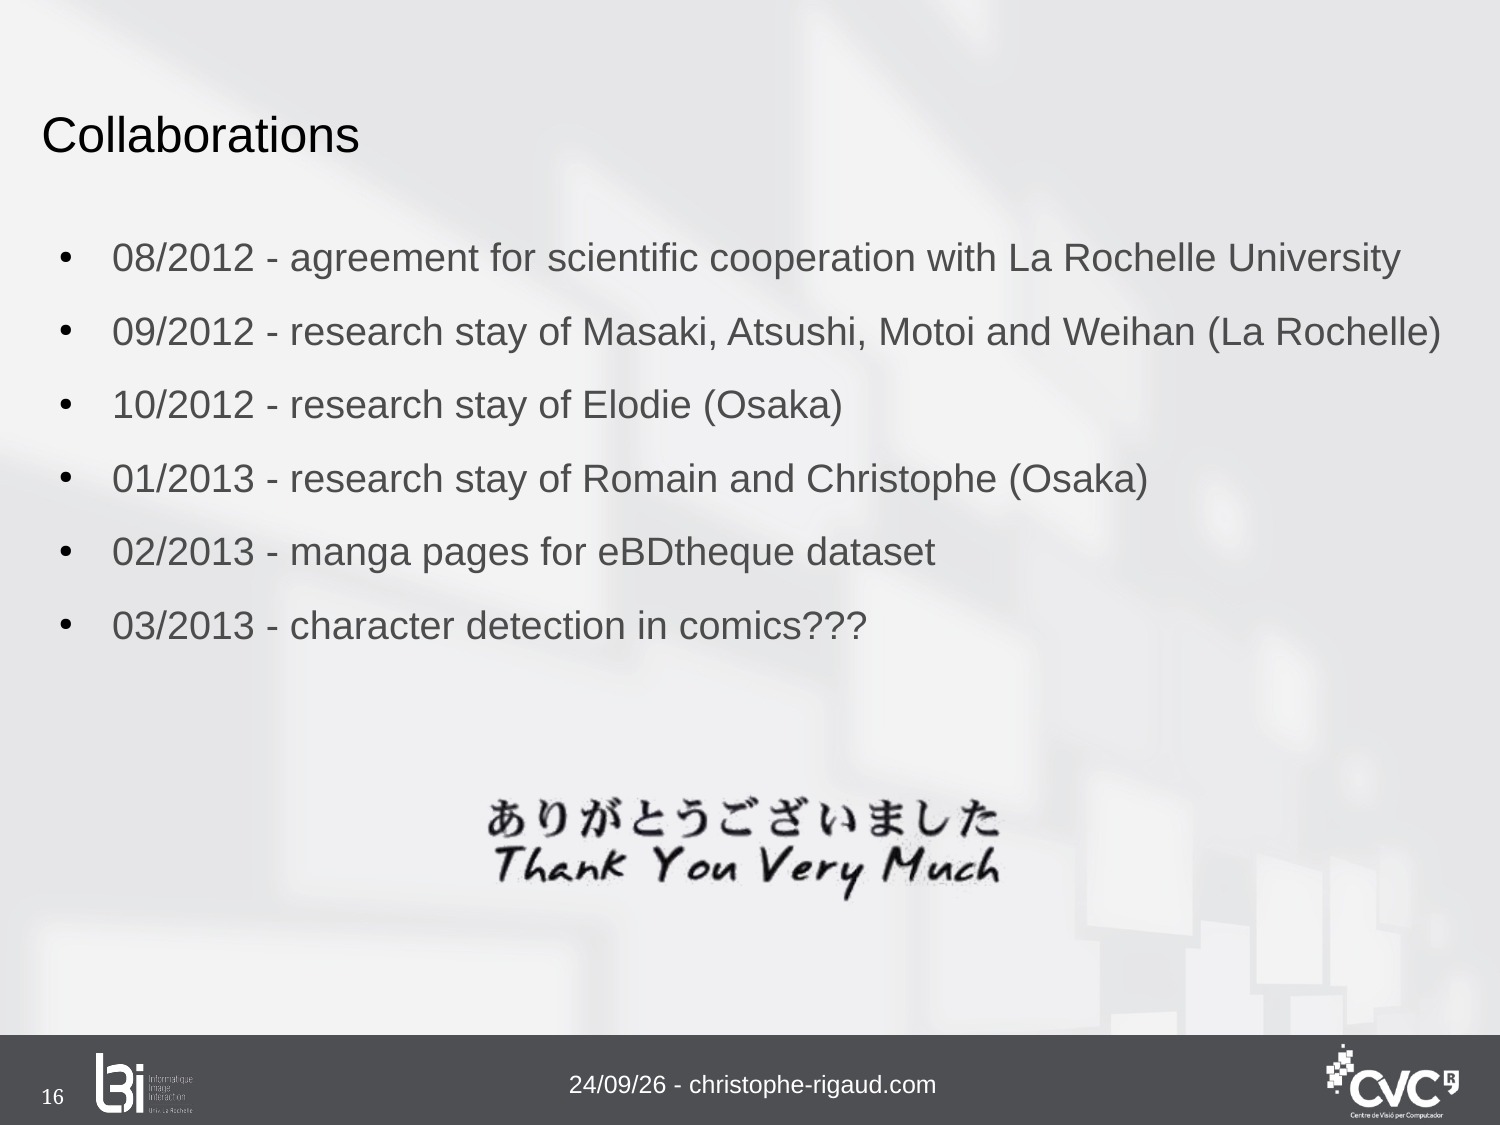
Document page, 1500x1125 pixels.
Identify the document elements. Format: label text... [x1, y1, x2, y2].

title Collaborations [41, 41, 1459, 229]
picture [0, 0, 1500, 1125]
text_box 01/03/13 - christophe-rigaud.com [59, 1063, 1447, 1106]
list 08/2012 - agreement for scientific cooperation with La Rochelle University 09/2012 - research stay of Masaki, Atsushi, Motoi and Weihan (La Rochelle) 10/2012 - research stay of Elodie (Osaka) 01/2013 - research stay of Romain and Christophe (Osaka) 02/2013 - manga pages for eBDtheque dataset 03/2013 - character detection in comics??? [41, 235, 1459, 1004]
